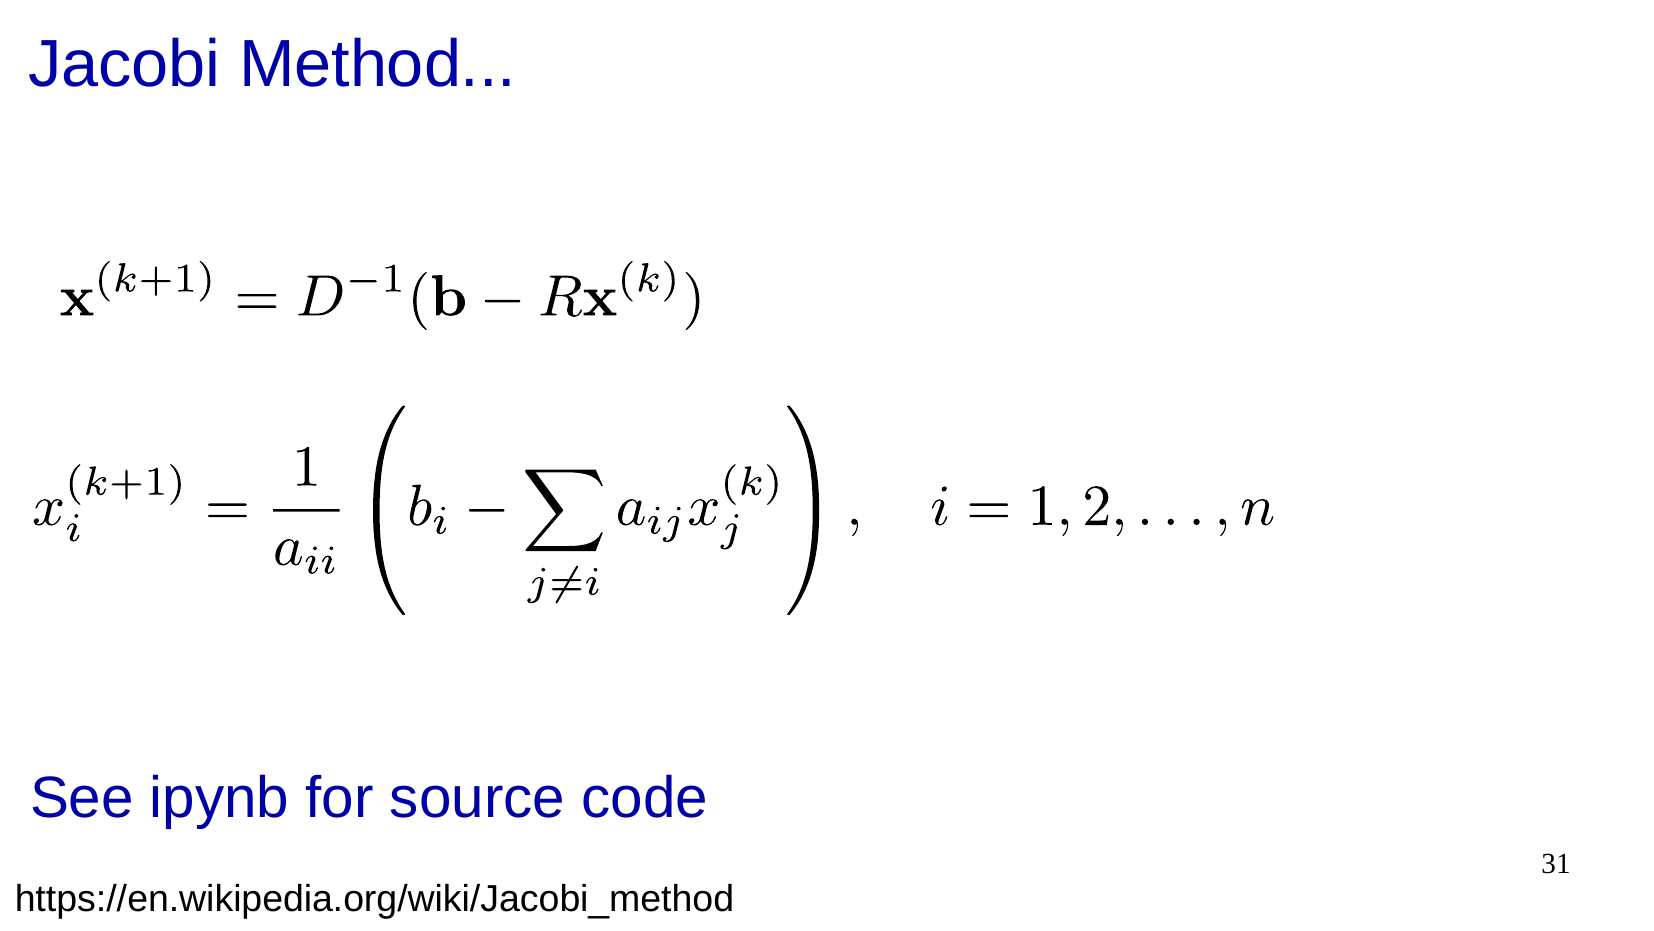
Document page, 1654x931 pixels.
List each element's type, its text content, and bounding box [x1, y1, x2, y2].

title Jacobi Method... [28, 21, 1626, 106]
text_box [59, 260, 706, 331]
text_box https://en.wikipedia.org/wiki/Jacobi_method [0, 870, 750, 927]
list See ipynb for source code [30, 765, 1645, 916]
text_box [31, 405, 1276, 616]
